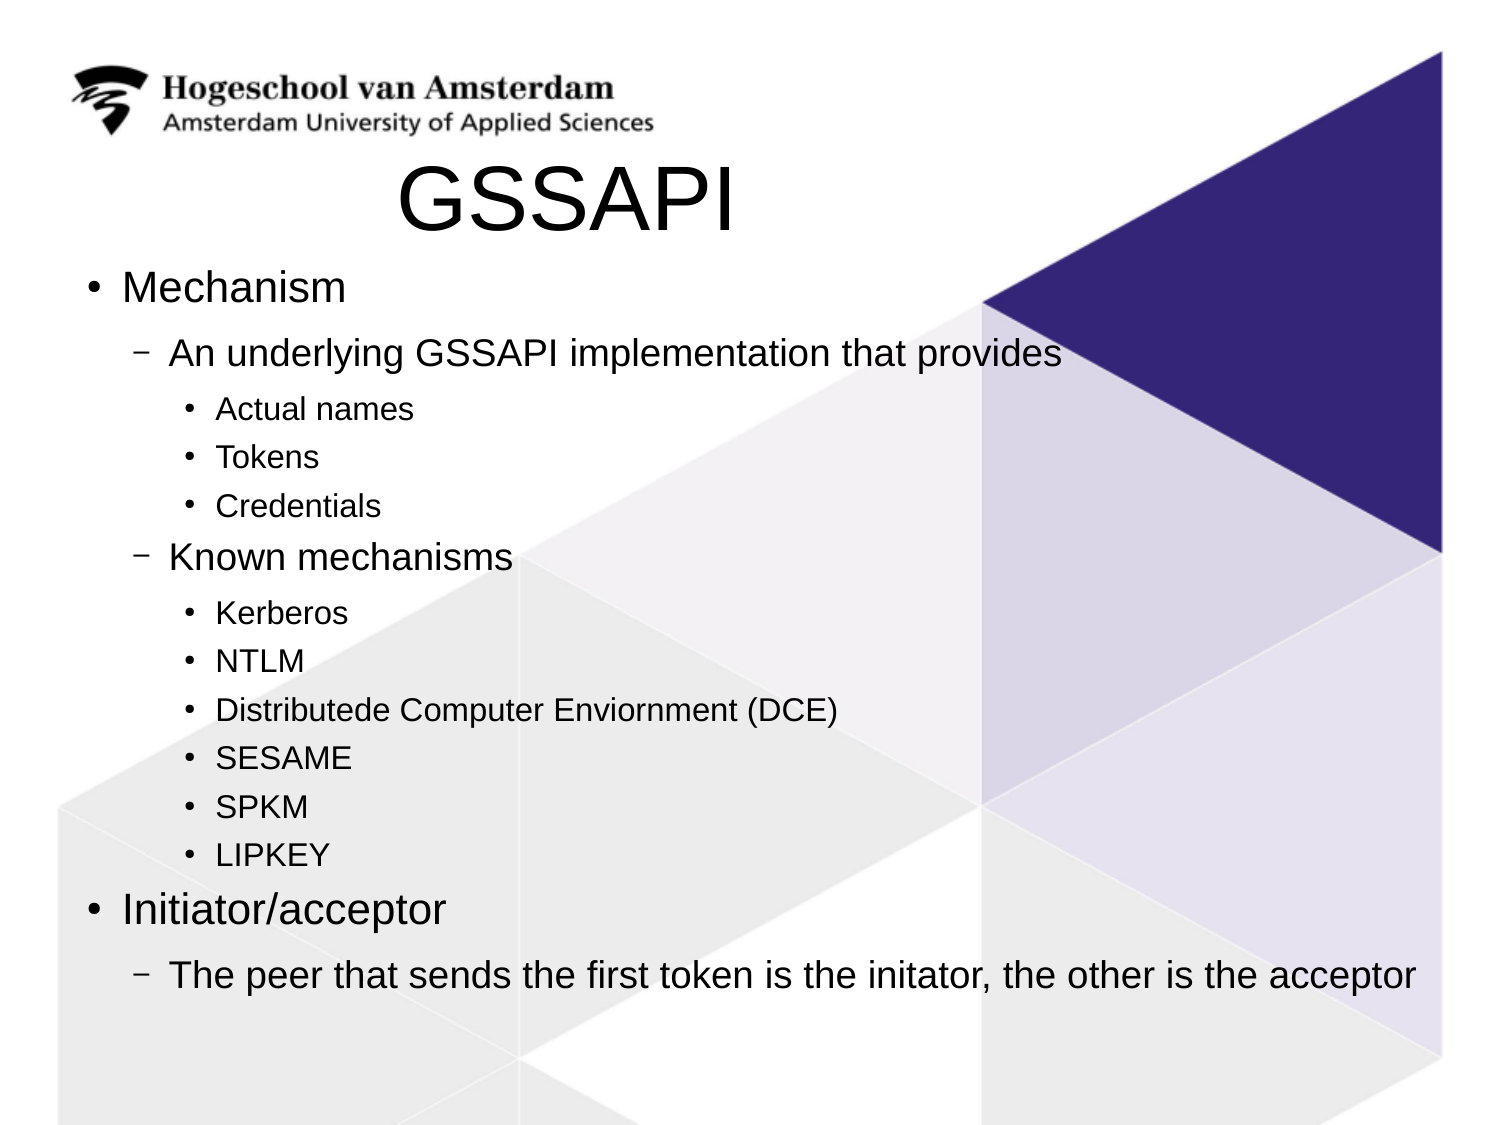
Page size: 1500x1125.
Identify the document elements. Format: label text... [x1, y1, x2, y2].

picture [0, 0, 1500, 1125]
list Mechanism An underlying GSSAPI implementation that provides Actual names Tokens Credentials Known mechanisms Kerberos NTLM Distributede Computer Enviornment (DCE) SESAME SPKM LIPKEY Initiator/acceptor The peer that sends the first token is the initator, the other is the acceptor [75, 263, 1430, 1040]
title GSSAPI [0, 77, 1205, 319]
